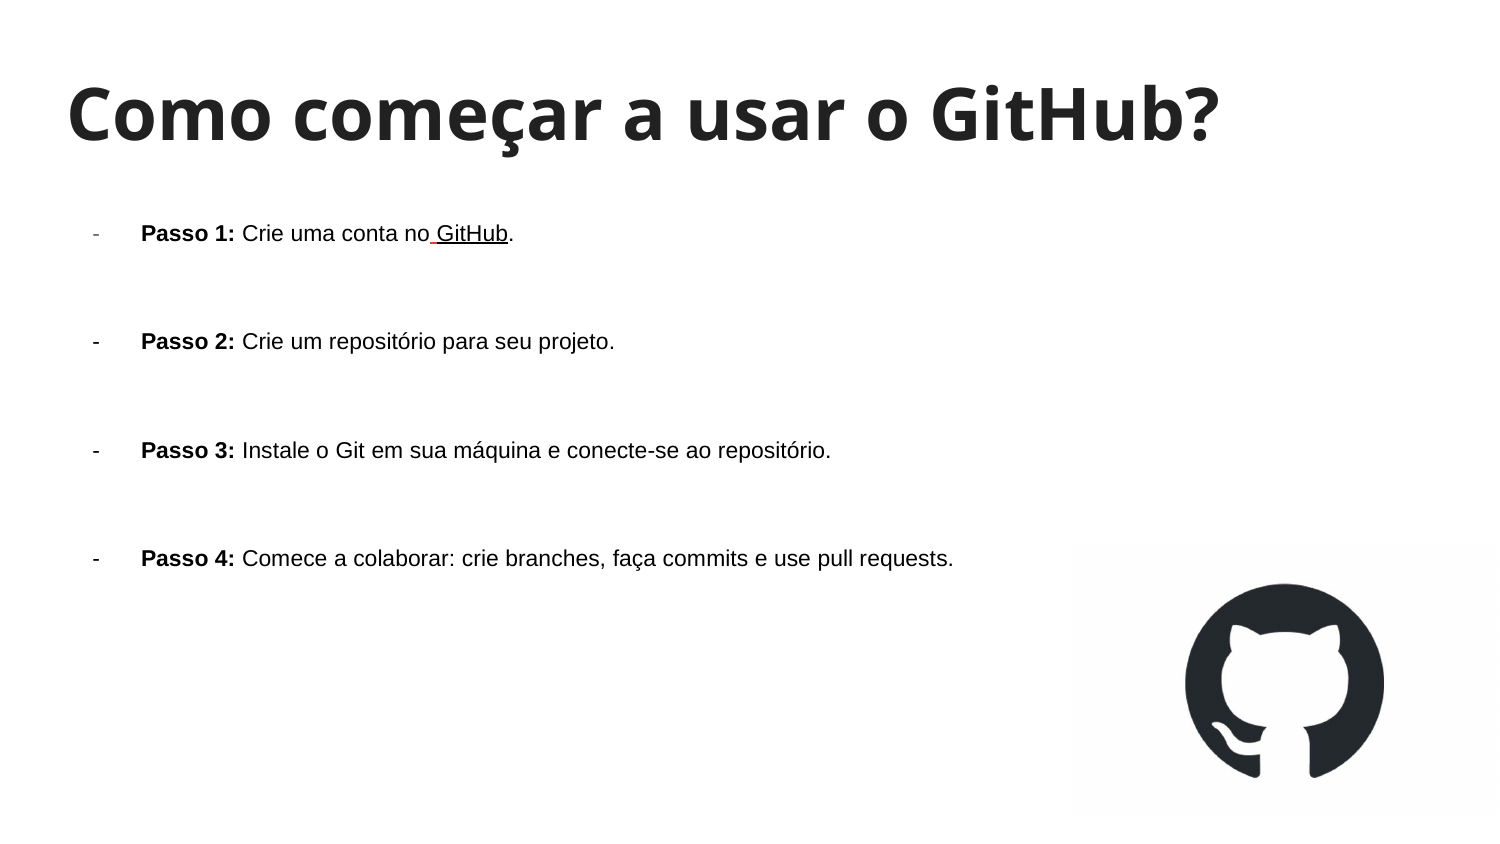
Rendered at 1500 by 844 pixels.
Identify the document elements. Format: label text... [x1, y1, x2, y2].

picture [1068, 544, 1500, 817]
list Passo 1: Crie uma conta no GitHub. Passo 2: Crie um repositório para seu projeto. Passo 3: Instale o Git em sua máquina e conecte-se ao repositório. Passo 4: Comece a colaborar: crie branches, faça commits e use pull requests. [51, 201, 1449, 750]
title Como começar a usar o GitHub? [51, 48, 1449, 180]
